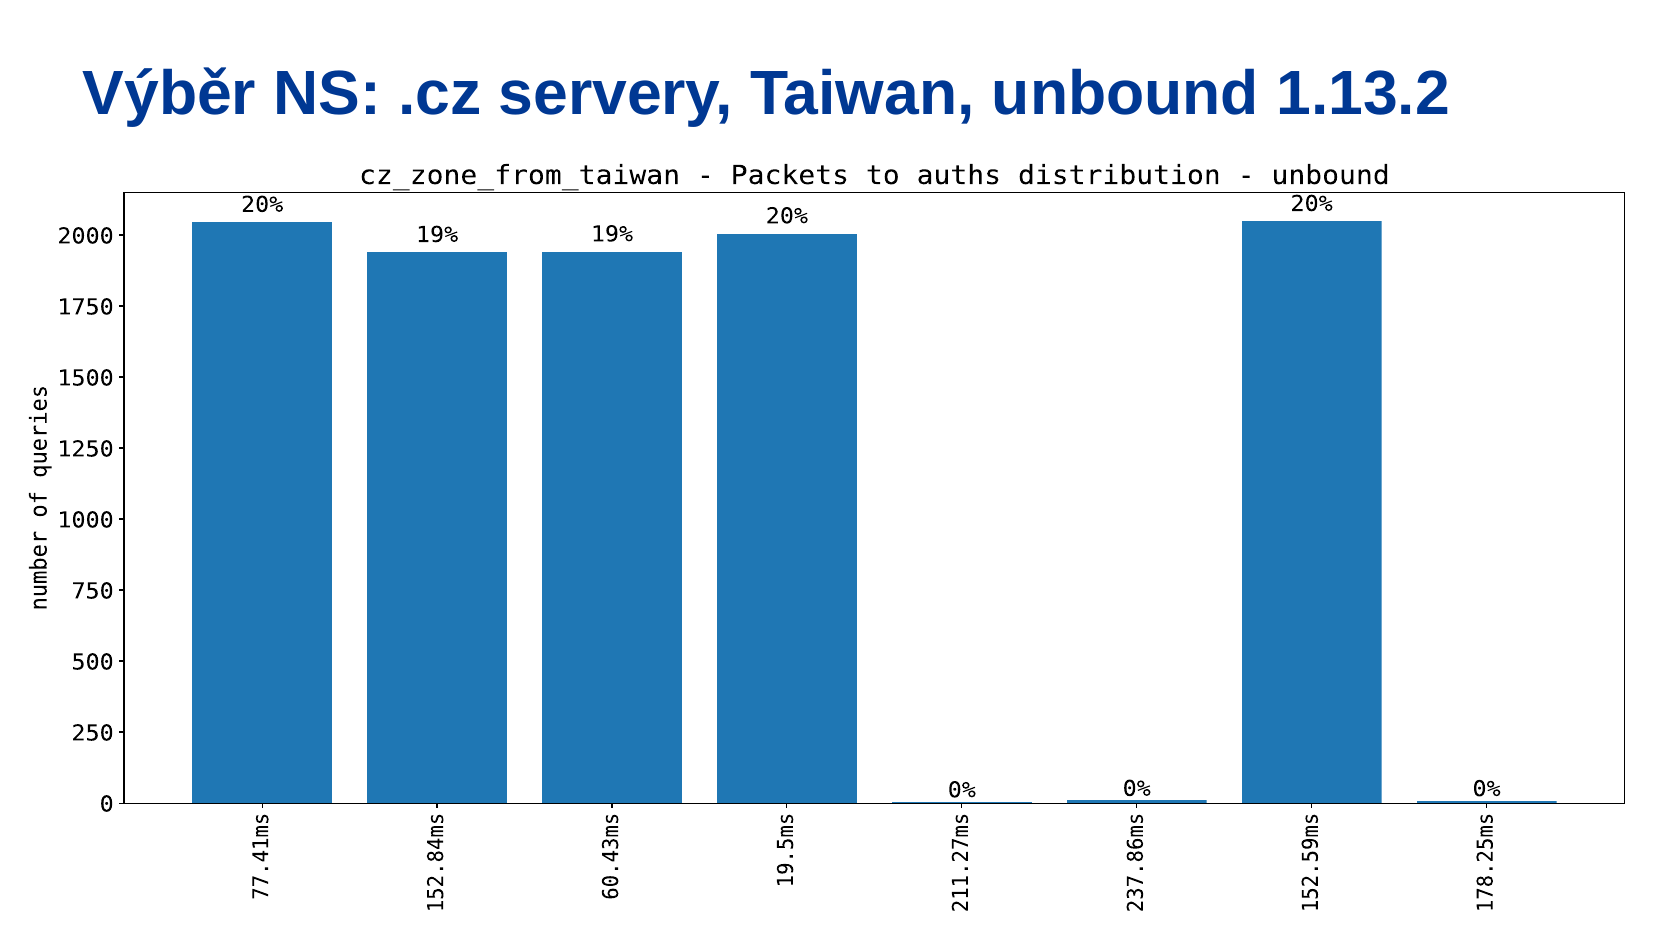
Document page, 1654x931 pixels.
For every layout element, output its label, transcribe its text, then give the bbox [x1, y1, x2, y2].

title Výběr NS: .cz servery, Taiwan, unbound 1.13.2 [82, 53, 1571, 133]
picture [17, 153, 1636, 923]
